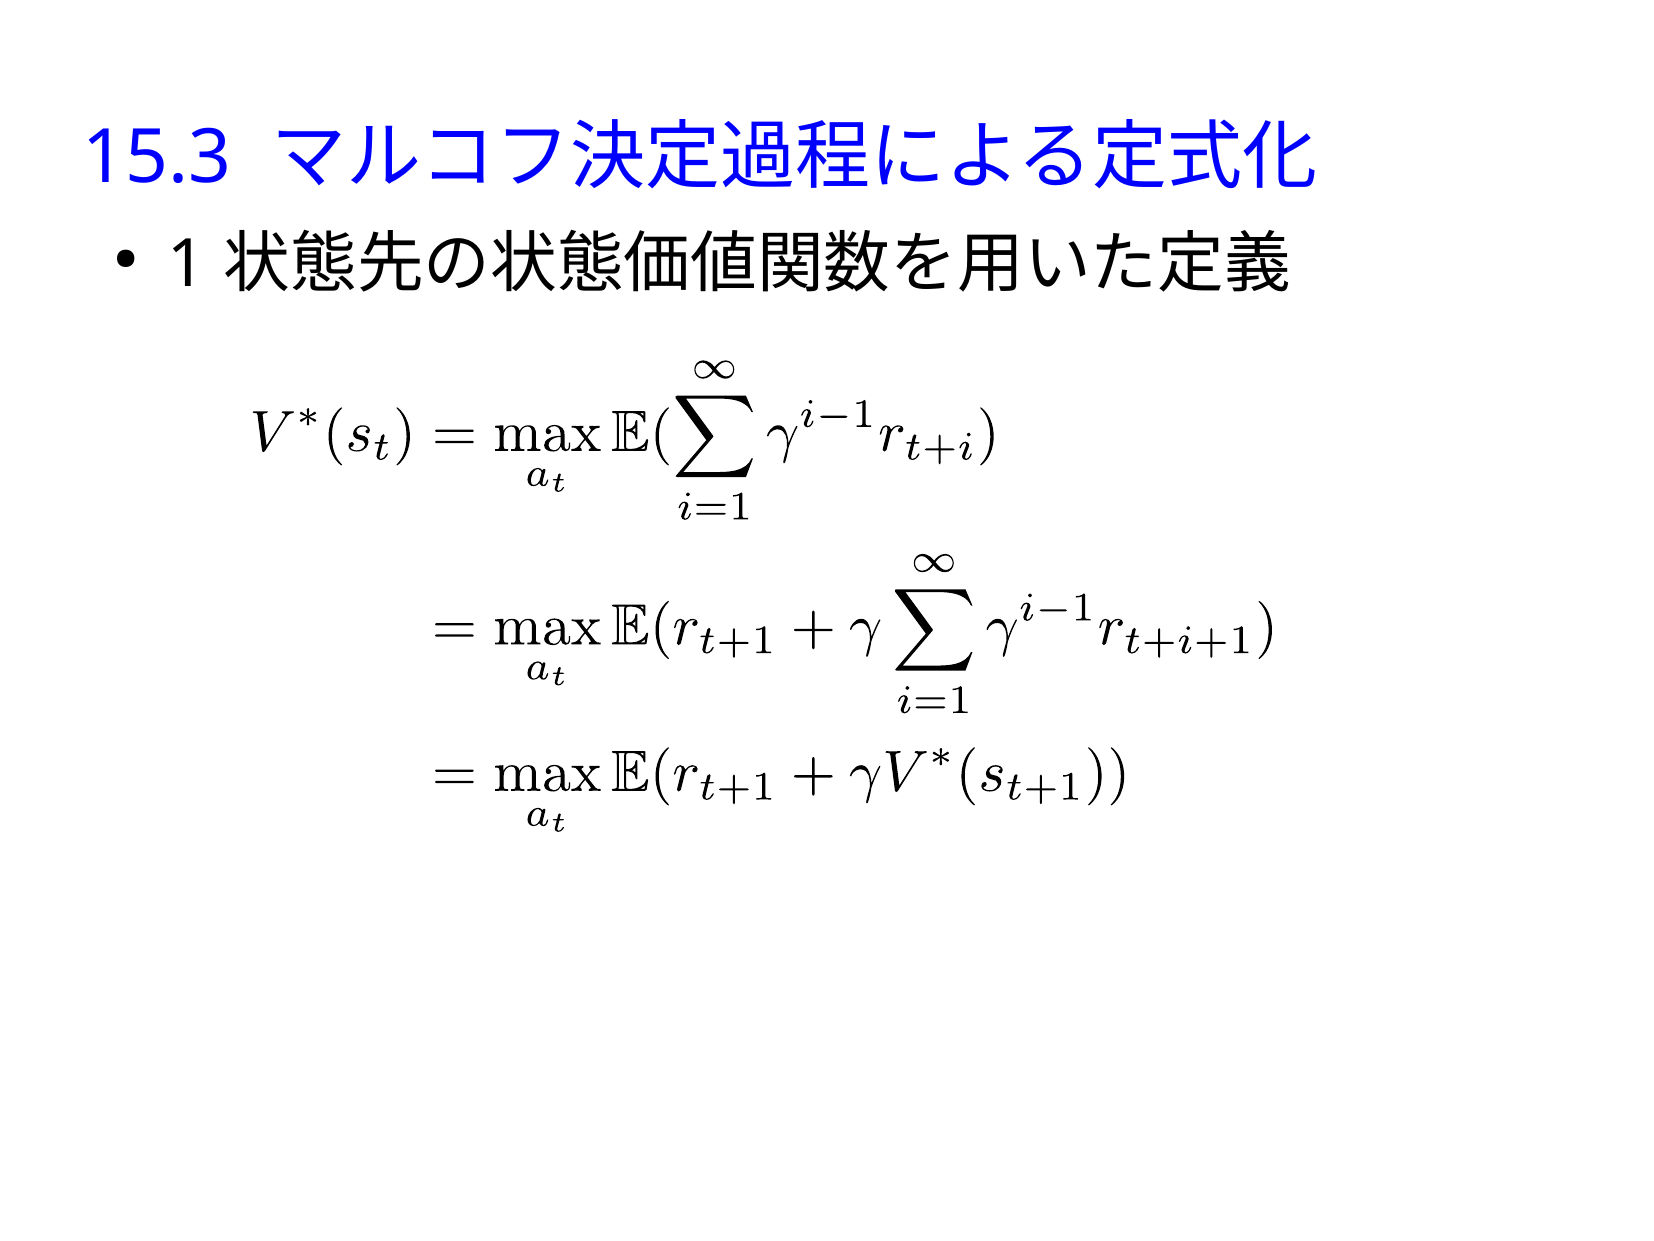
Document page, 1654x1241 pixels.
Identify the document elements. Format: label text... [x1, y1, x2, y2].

title 15.3 マルコフ決定過程による定式化 [82, 49, 1571, 257]
picture [247, 358, 1275, 835]
list 1状態先の状態価値関数を用いた定義 [96, 215, 1356, 980]
